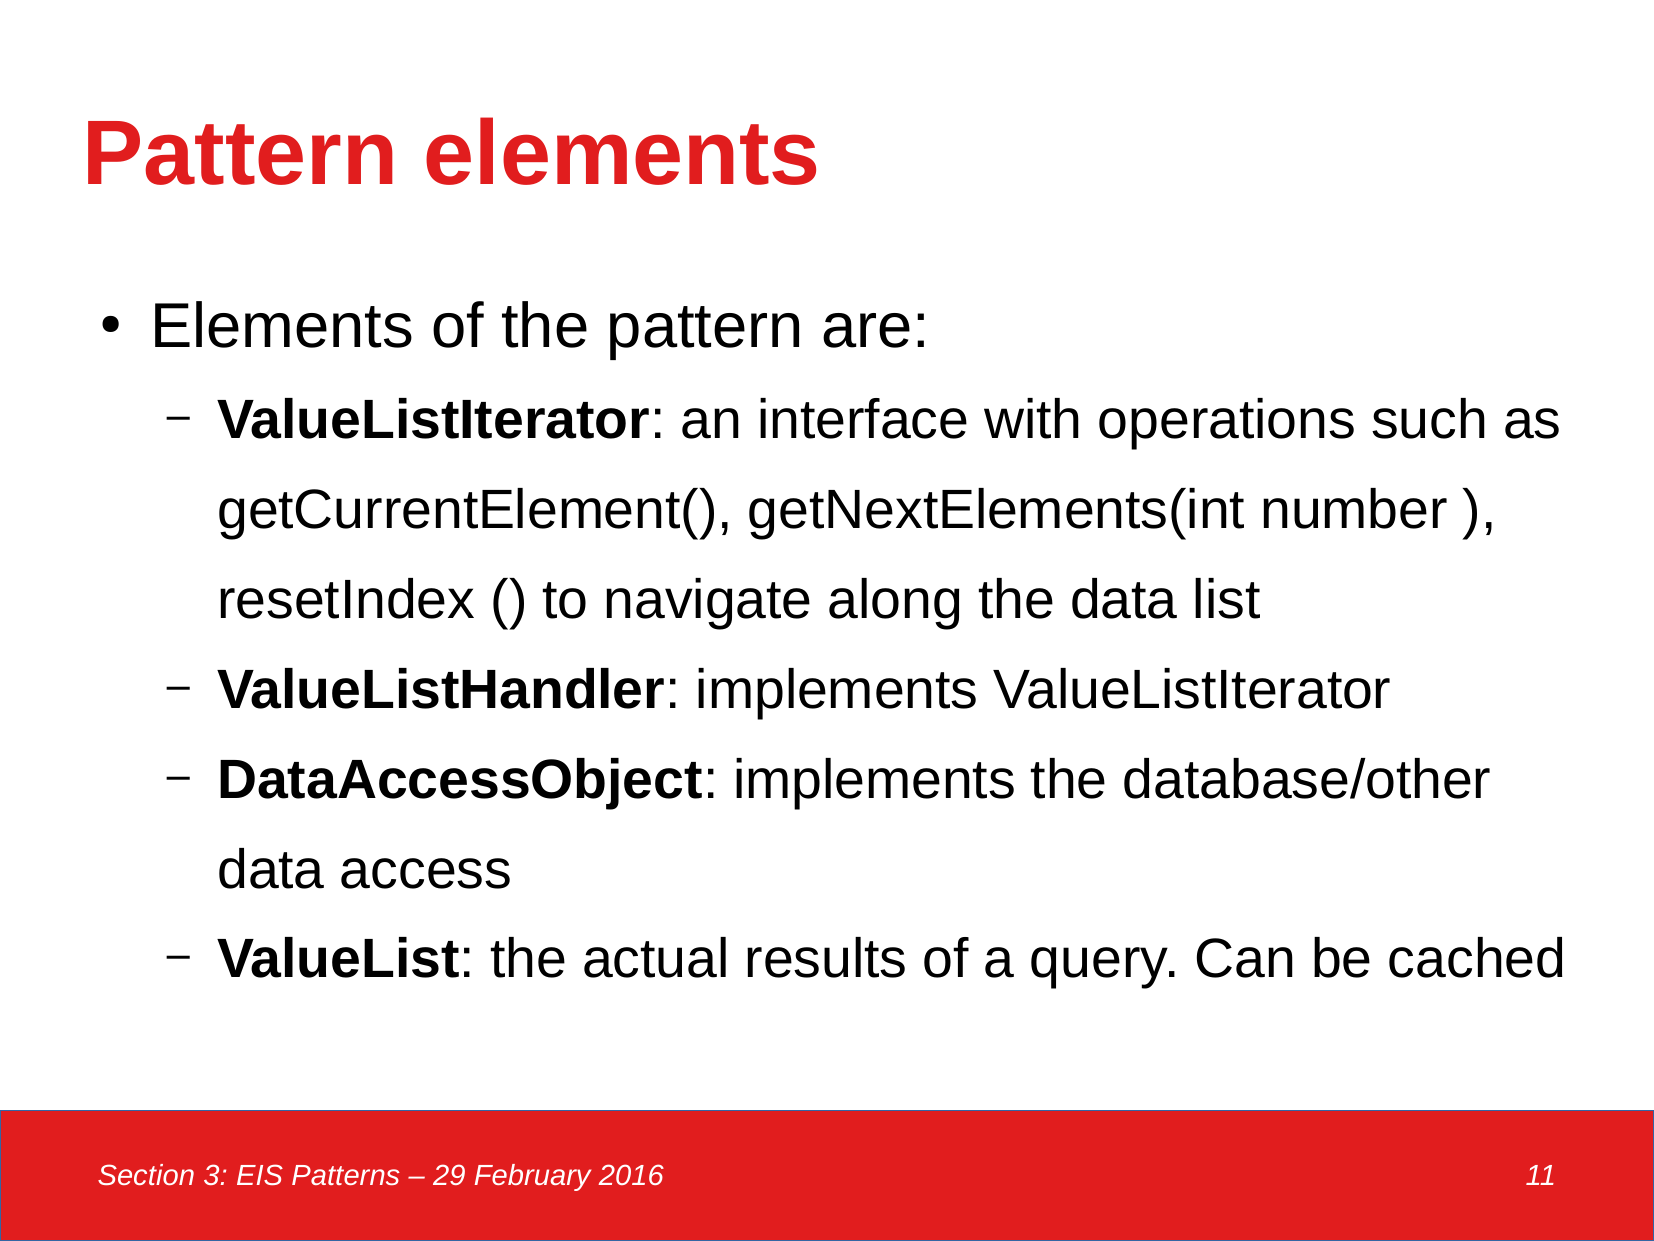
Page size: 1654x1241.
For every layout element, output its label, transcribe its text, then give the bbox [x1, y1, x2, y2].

list Elements of the pattern are: ValueListIterator: an interface with operations such as getCurrentElement(), getNextElements(int number ), resetIndex () to navigate along the data list ValueListHandler: implements ValueListIterator DataAccessObject: implements the database/other data access ValueList: the actual results of a query. Can be cached [82, 290, 1571, 1010]
title Pattern elements [82, 49, 1571, 257]
